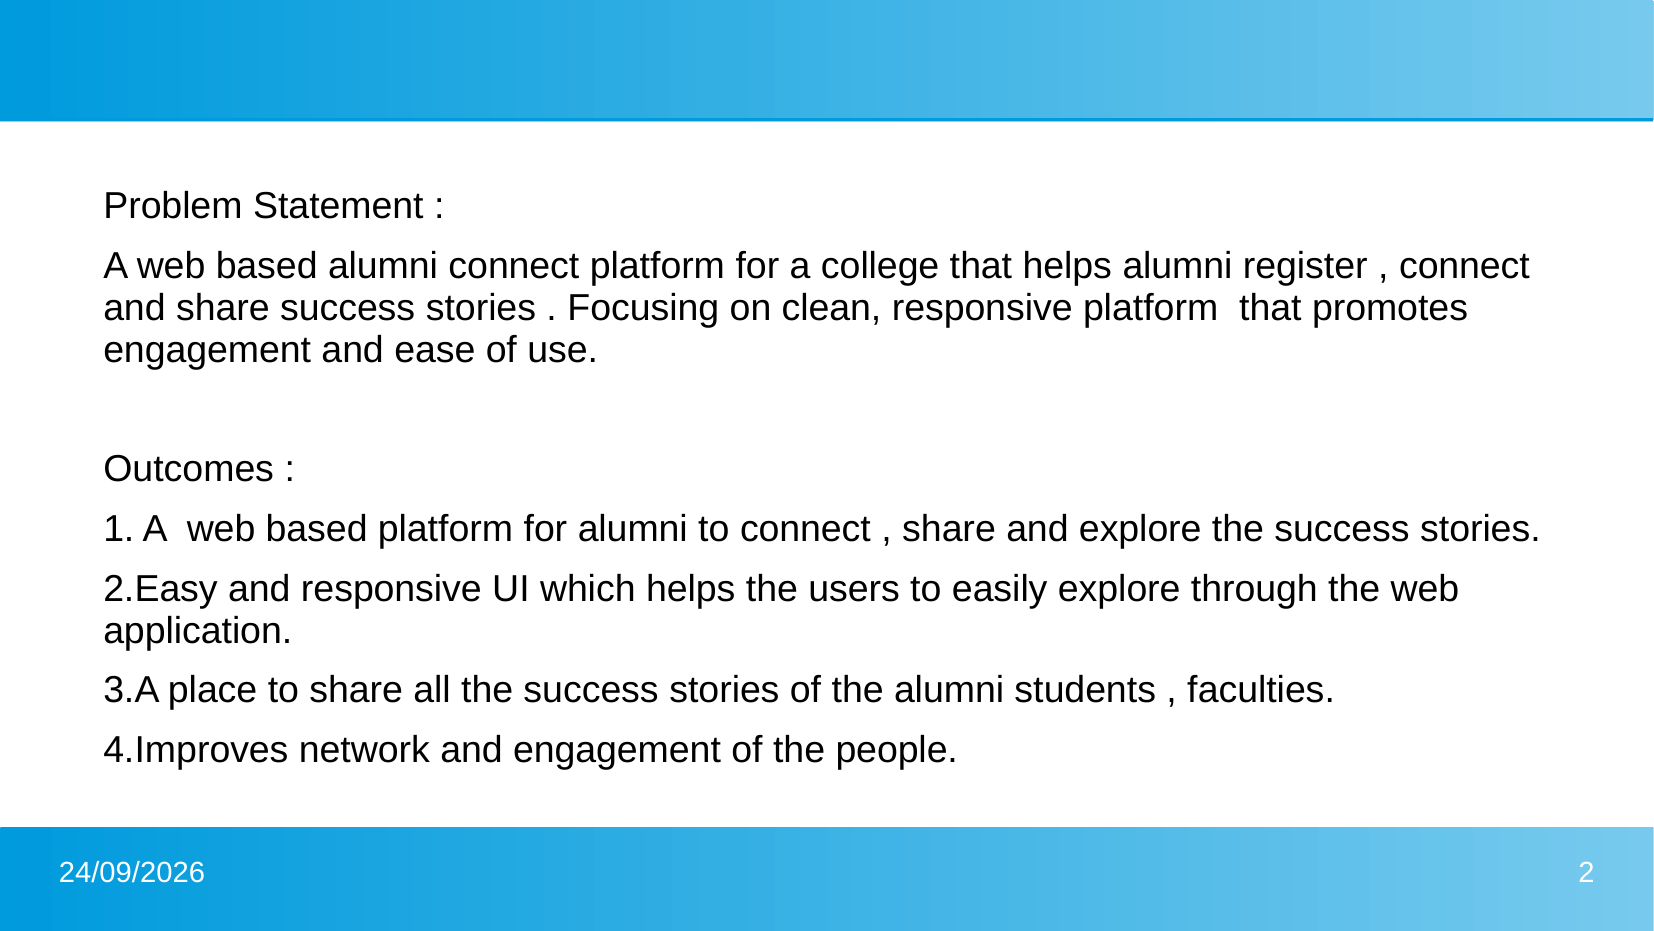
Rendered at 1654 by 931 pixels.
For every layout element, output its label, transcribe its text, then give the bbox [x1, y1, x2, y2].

text_box Problem Statement : A web based alumni connect platform for a college that helps alumni register , connect and share success stories . Focusing on clean, responsive platform that promotes engagement and ease of use. Outcomes : 1. A web based platform for alumni to connect , share and explore the success stories. 2.Easy and responsive UI which helps the users to easily explore through the web application. 3.A place to share all the success stories of the alumni students , faculties. 4.Improves network and engagement of the people. [88, 177, 1595, 838]
